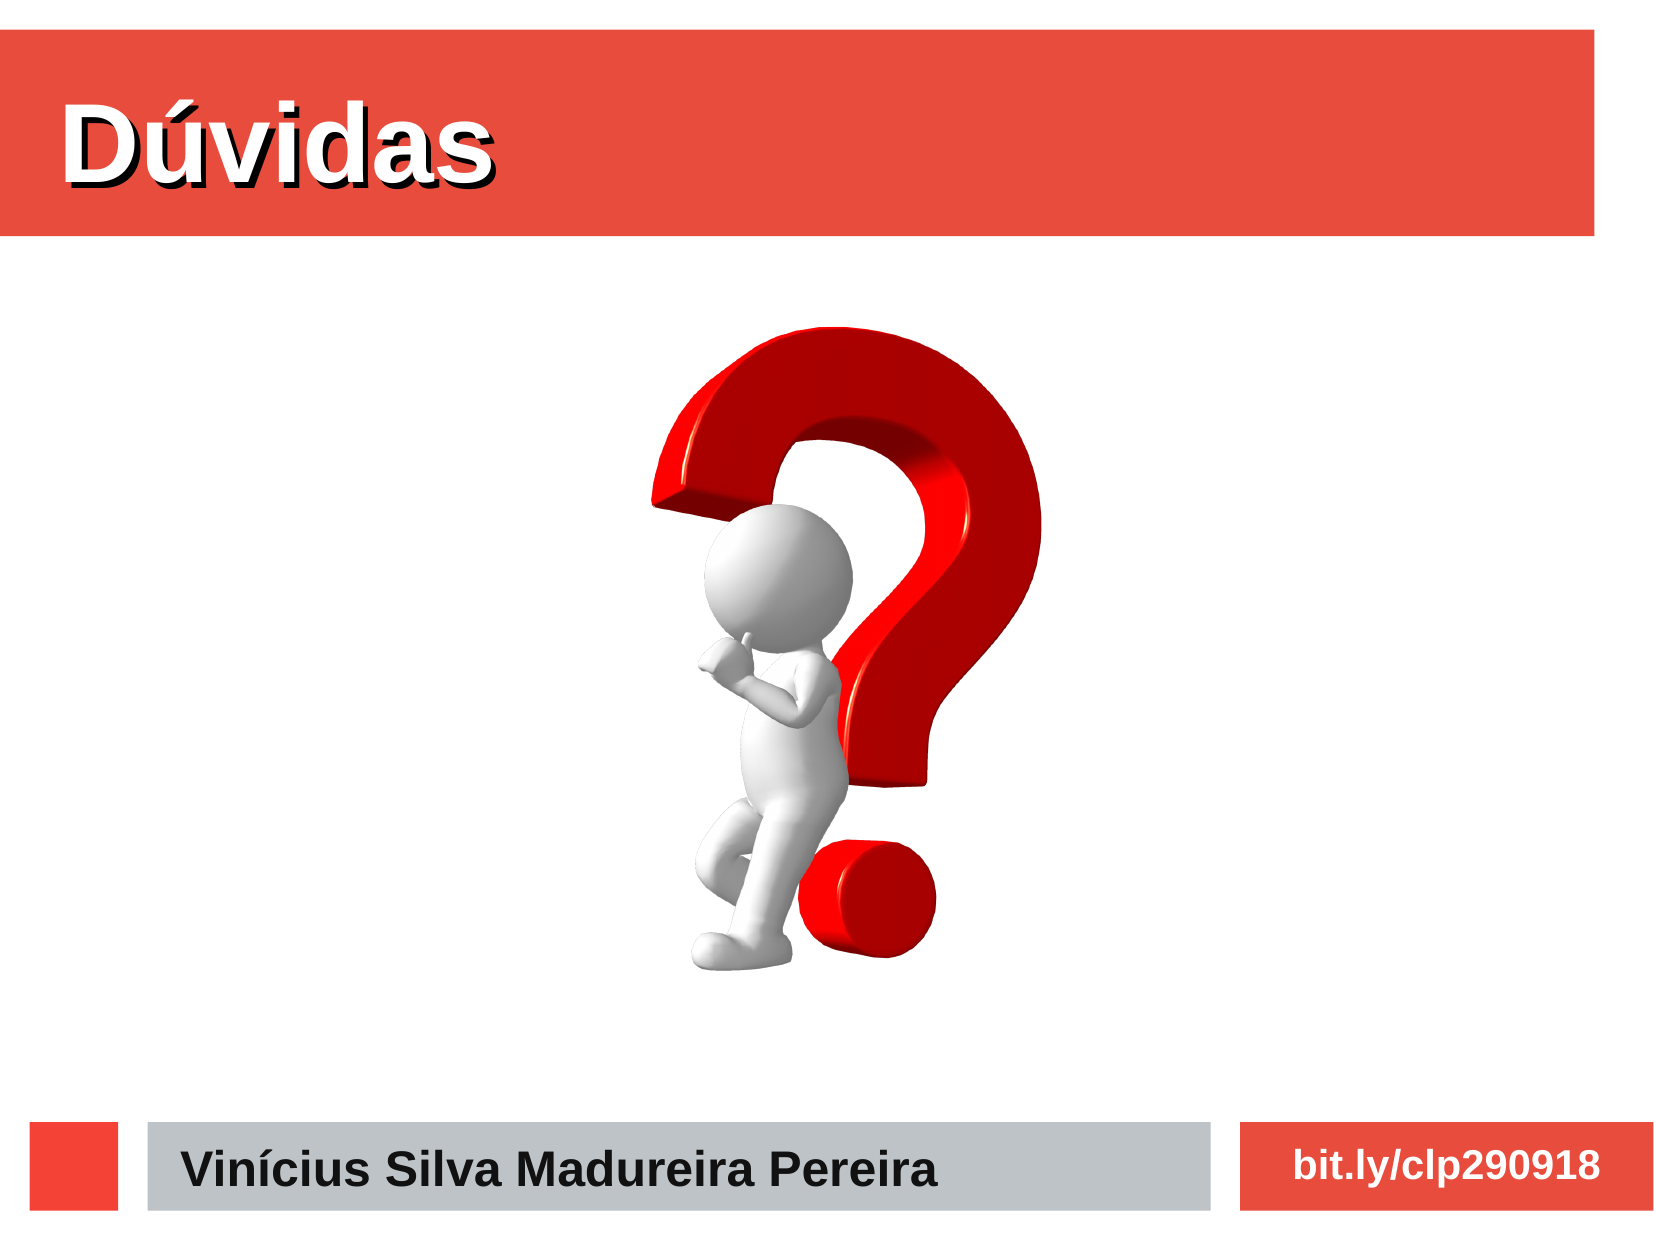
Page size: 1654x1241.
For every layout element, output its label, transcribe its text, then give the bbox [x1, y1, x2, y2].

text_box bit.ly/clp290918 [1228, 1133, 1654, 1205]
title Dúvidas [59, 59, 1595, 207]
text_box Vinícius Silva Madureira Pereira [165, 1133, 1170, 1205]
picture [494, 315, 1159, 981]
